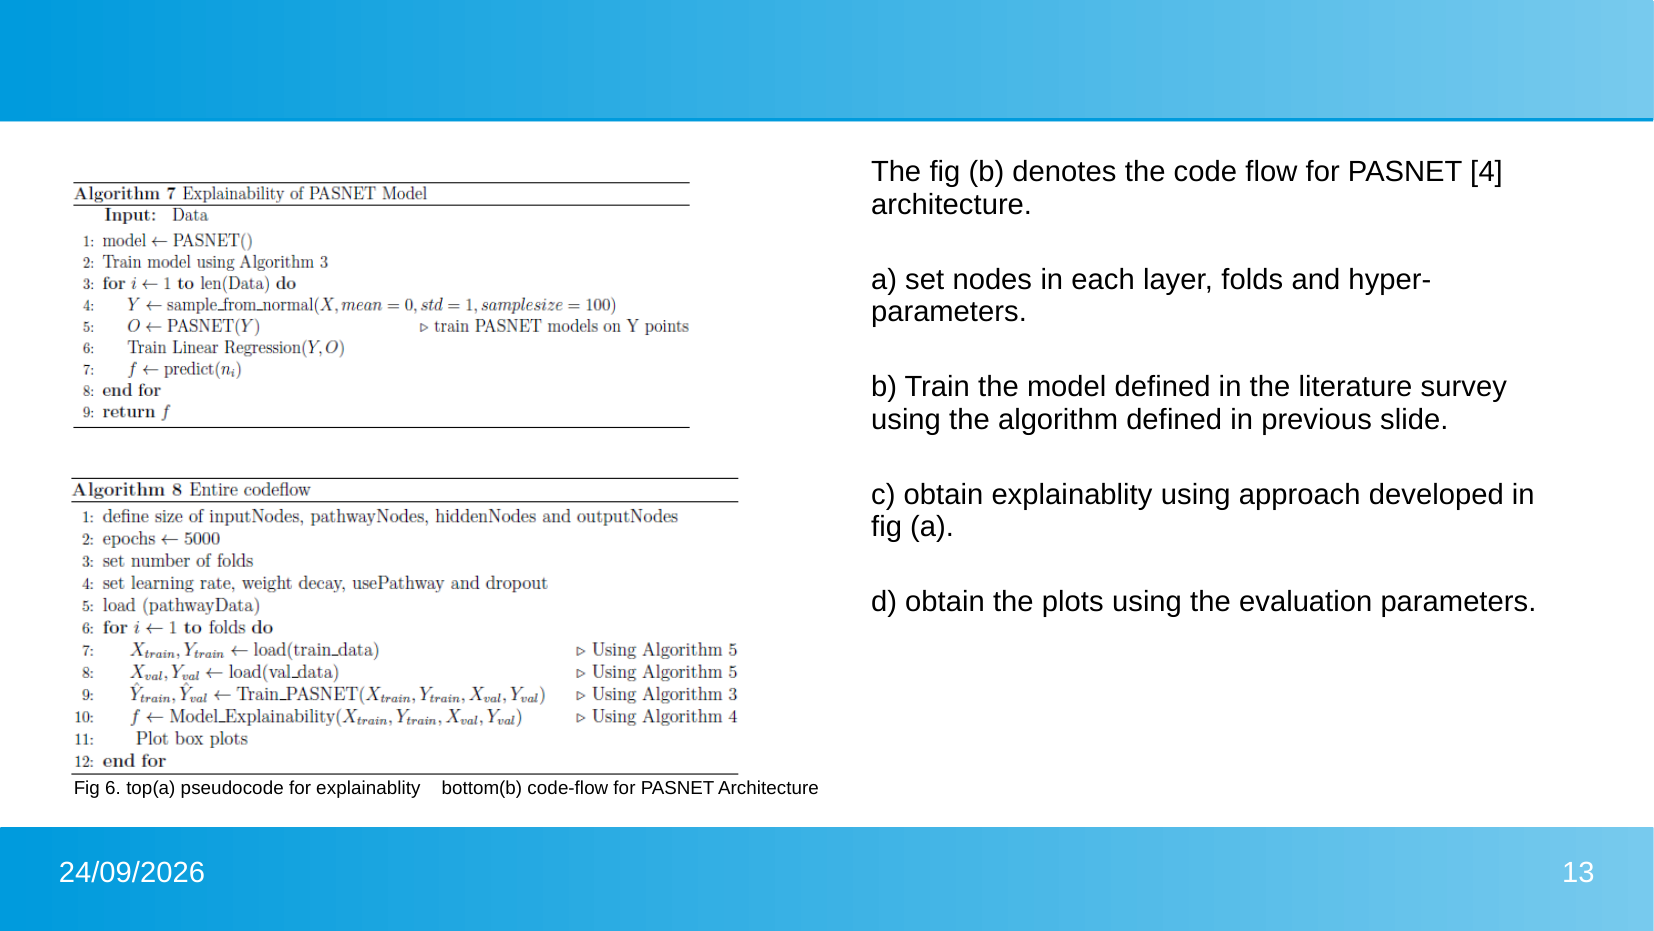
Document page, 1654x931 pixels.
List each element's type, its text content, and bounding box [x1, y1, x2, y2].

text_box The fig (b) denotes the code flow for PASNET [4] architecture. a) set nodes in each layer, folds and hyper-parameters. b) Train the model defined in the literature survey using the algorithm defined in previous slide. c) obtain explainablity using approach developed in fig (a). d) obtain the plots using the evaluation parameters. [856, 147, 1565, 710]
text_box Fig 6. top(a) pseudocode for explainablity bottom(b) code-flow for PASNET Architecture [59, 769, 916, 827]
picture [36, 163, 786, 798]
